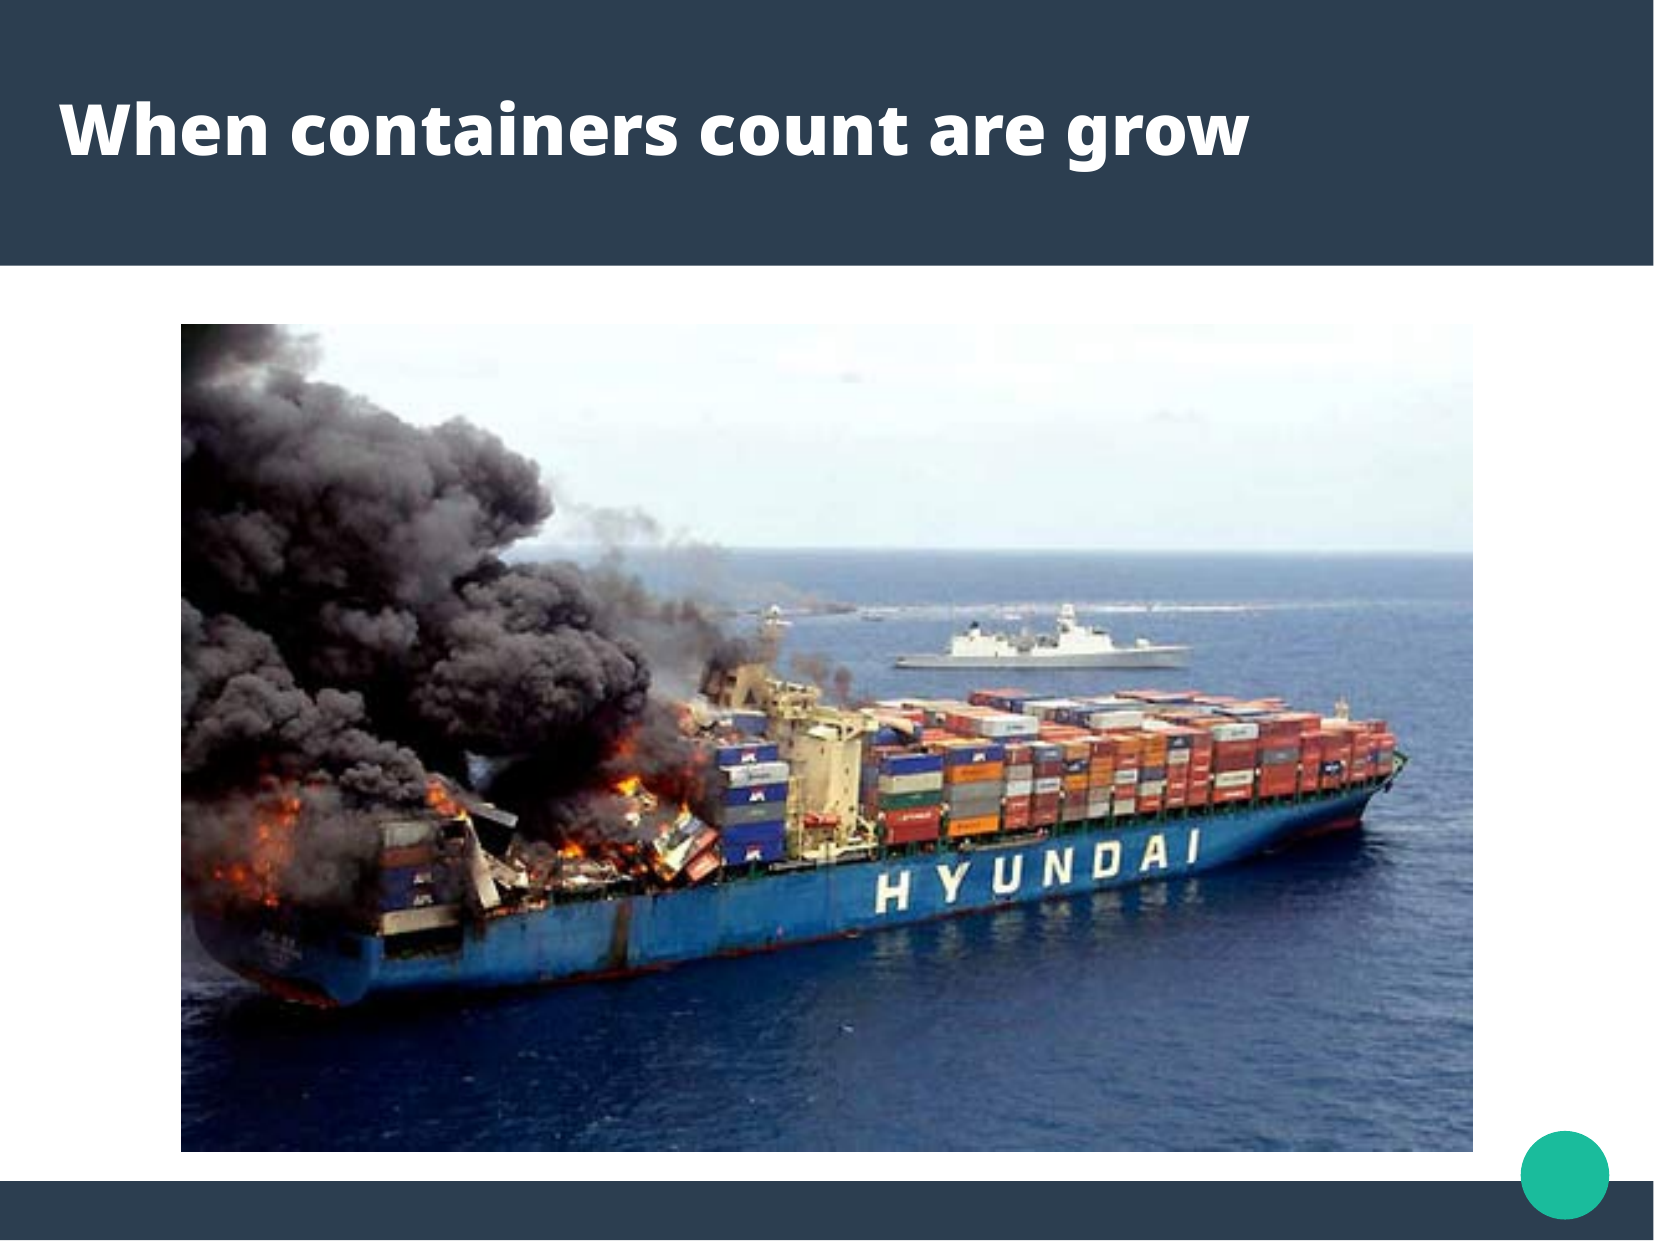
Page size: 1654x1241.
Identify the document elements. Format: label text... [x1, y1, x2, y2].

title When containers count are grow [59, 49, 1595, 207]
picture [181, 324, 1473, 1152]
